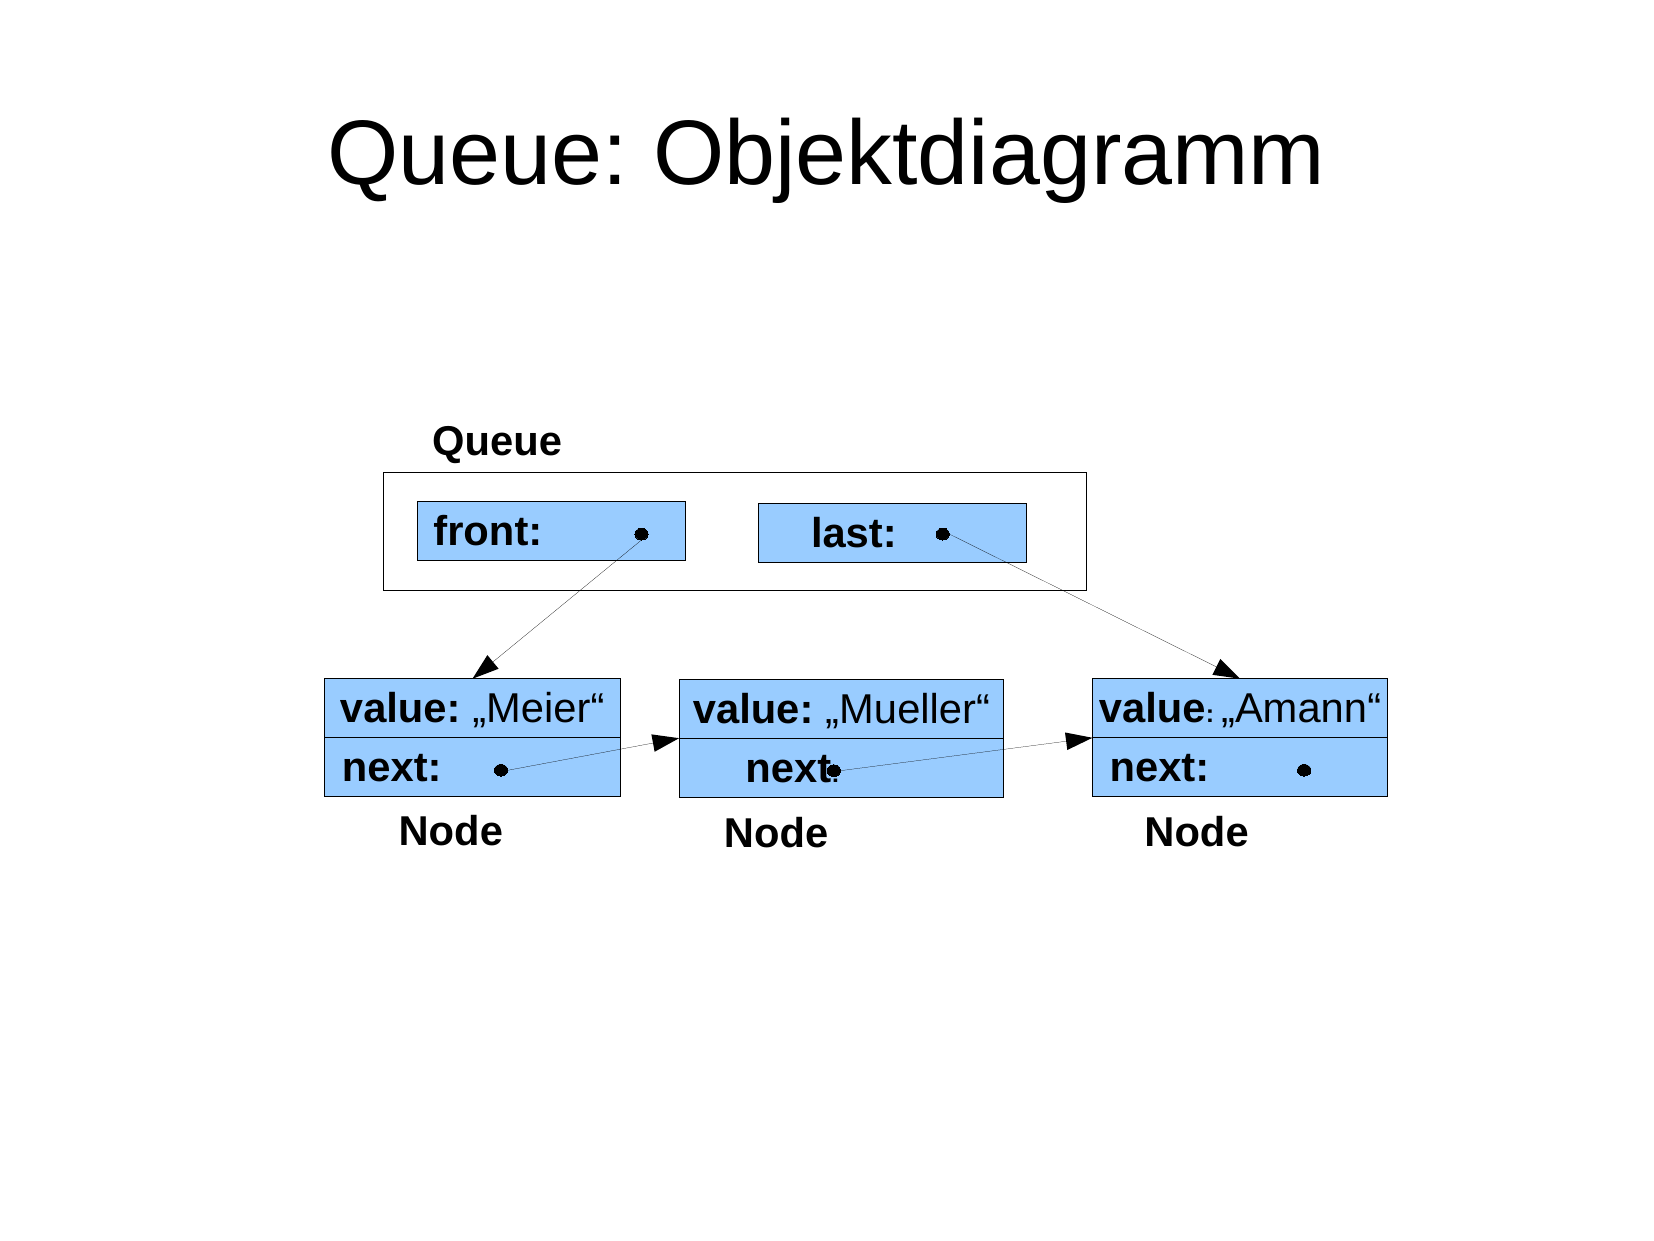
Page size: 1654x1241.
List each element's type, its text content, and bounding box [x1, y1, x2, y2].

text_box [634, 528, 649, 541]
text_box value: „Amann“ [1092, 678, 1388, 737]
text_box [1297, 764, 1311, 777]
text_box [936, 528, 950, 541]
text_box front: [417, 501, 686, 561]
text_box Queue [417, 410, 619, 474]
text_box value: „Mueller“ [679, 679, 1004, 738]
text_box Node [723, 809, 925, 858]
text_box next: [324, 737, 621, 797]
text_box [494, 764, 508, 777]
text_box next: [1092, 737, 1388, 797]
text_box Node [1144, 809, 1346, 857]
title Queue: Objektdiagramm [82, 49, 1571, 257]
text_box Node [383, 799, 585, 863]
text_box [827, 764, 841, 777]
text_box last: [758, 503, 1027, 563]
text_box value: „Meier“ [324, 678, 621, 737]
text_box next: [679, 738, 1004, 798]
